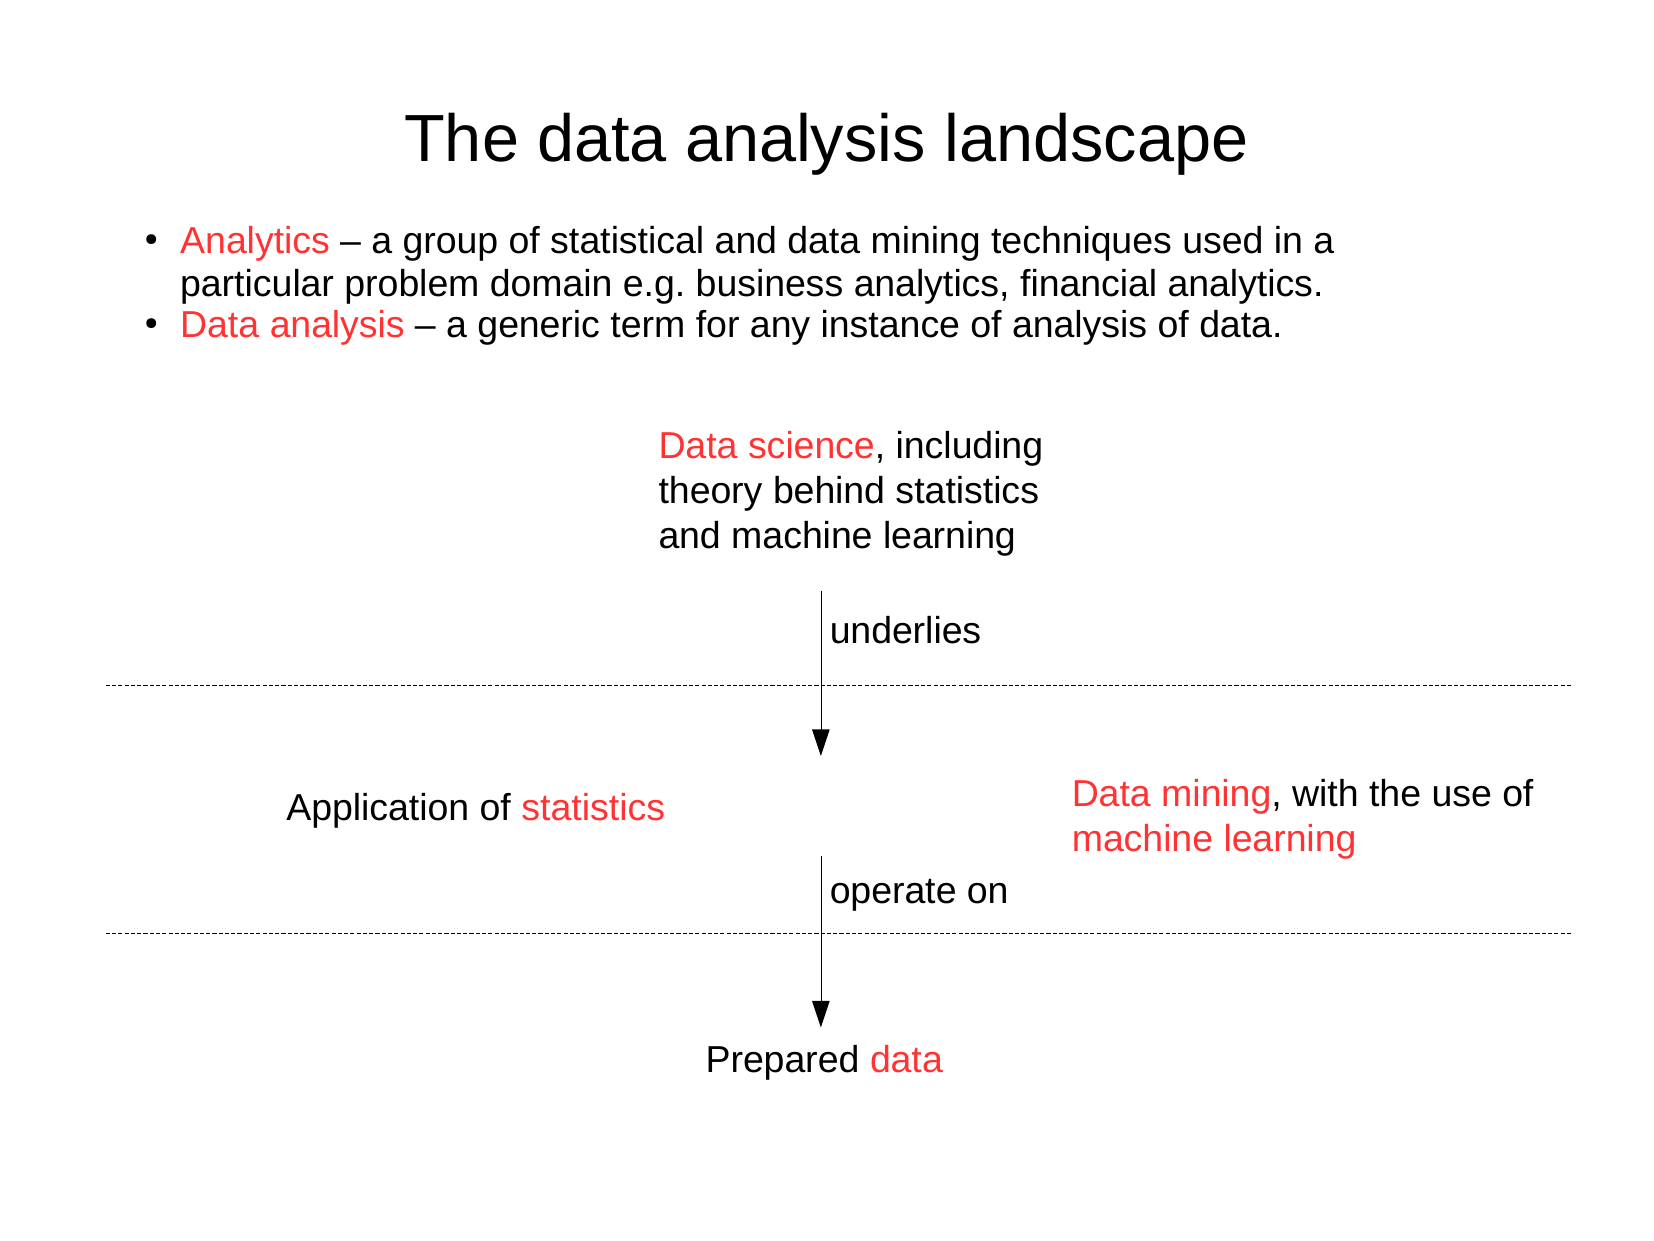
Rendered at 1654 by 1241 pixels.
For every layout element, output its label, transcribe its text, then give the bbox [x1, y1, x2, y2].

text_box Data science, including theory behind statistics and machine learning [643, 413, 1105, 579]
text_box The data analysis landscape [82, 94, 1571, 1146]
